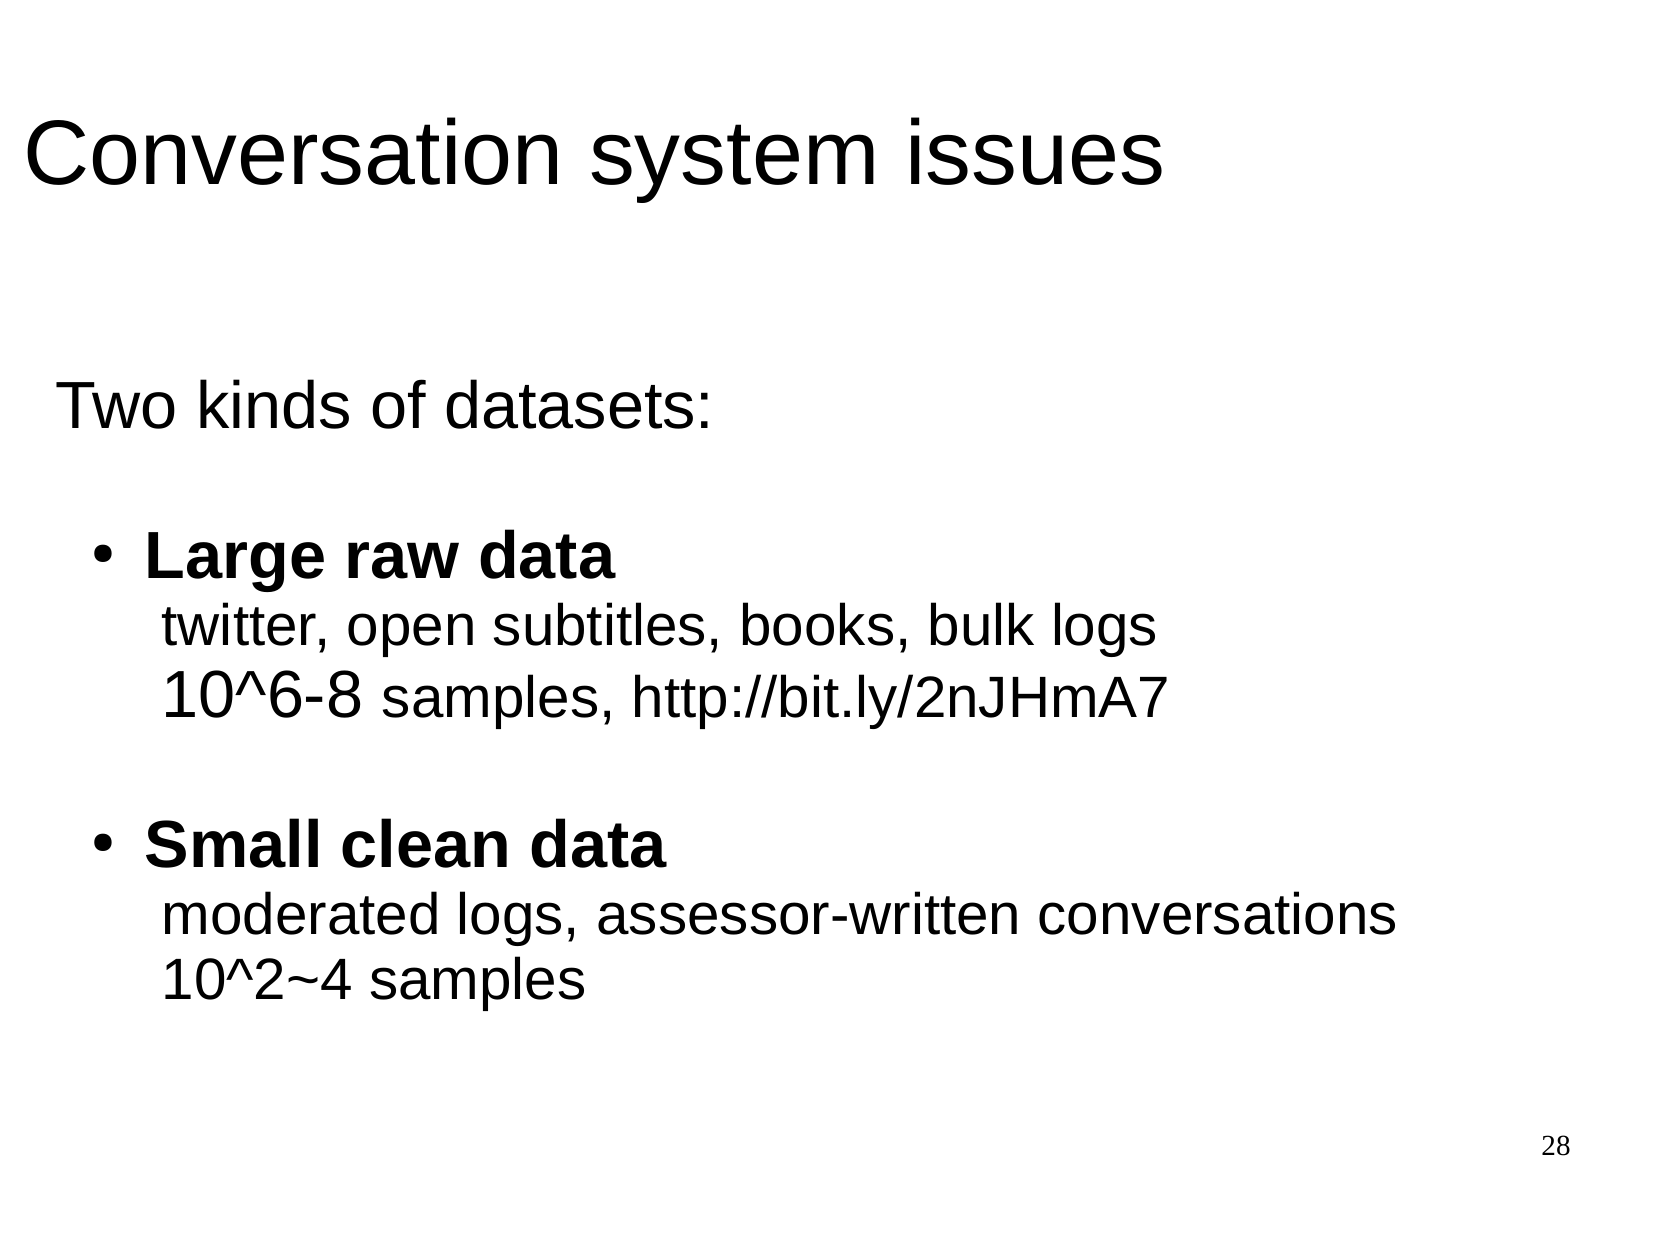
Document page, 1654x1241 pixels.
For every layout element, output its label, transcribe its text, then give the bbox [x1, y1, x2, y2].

text_box Two kinds of datasets: Large raw data twitter, open subtitles, books, bulk logs 10^6-8 samples, http://bit.ly/2nJHmA7 Small clean data moderated logs, assessor-written conversations 10^2~4 samples [40, 286, 1607, 1166]
title Conversation system issues [23, 49, 1512, 257]
